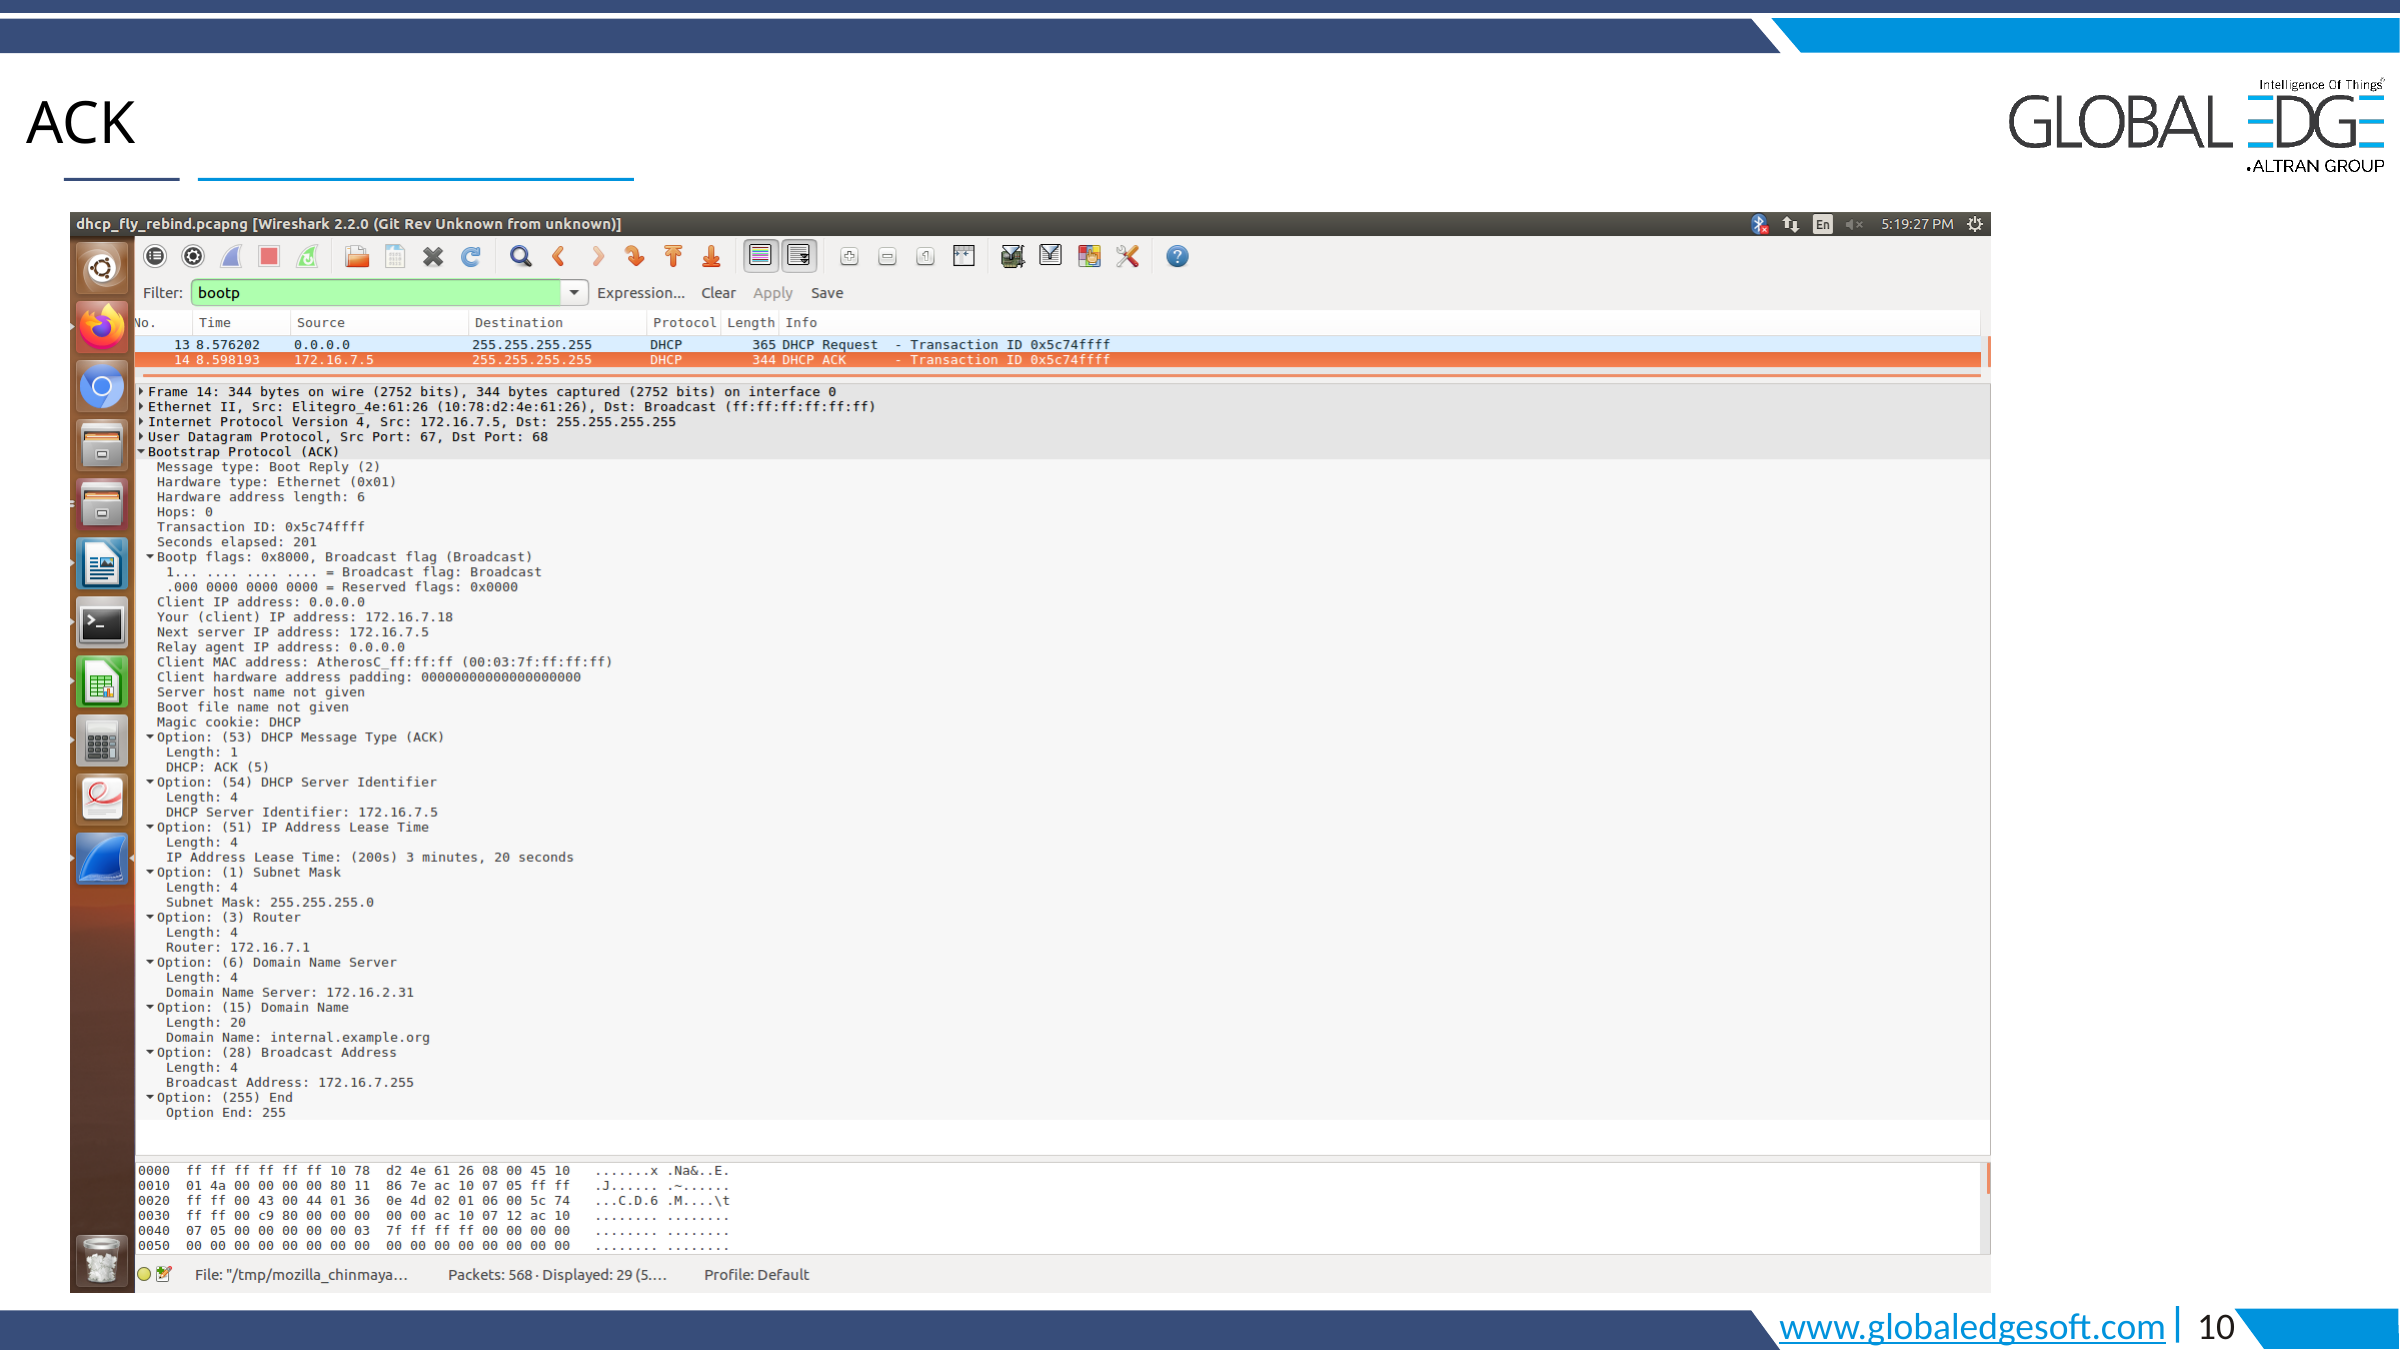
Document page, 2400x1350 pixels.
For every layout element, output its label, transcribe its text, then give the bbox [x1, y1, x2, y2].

picture [2001, 67, 2392, 182]
title ACK [26, 64, 1977, 178]
picture [70, 212, 1991, 1293]
